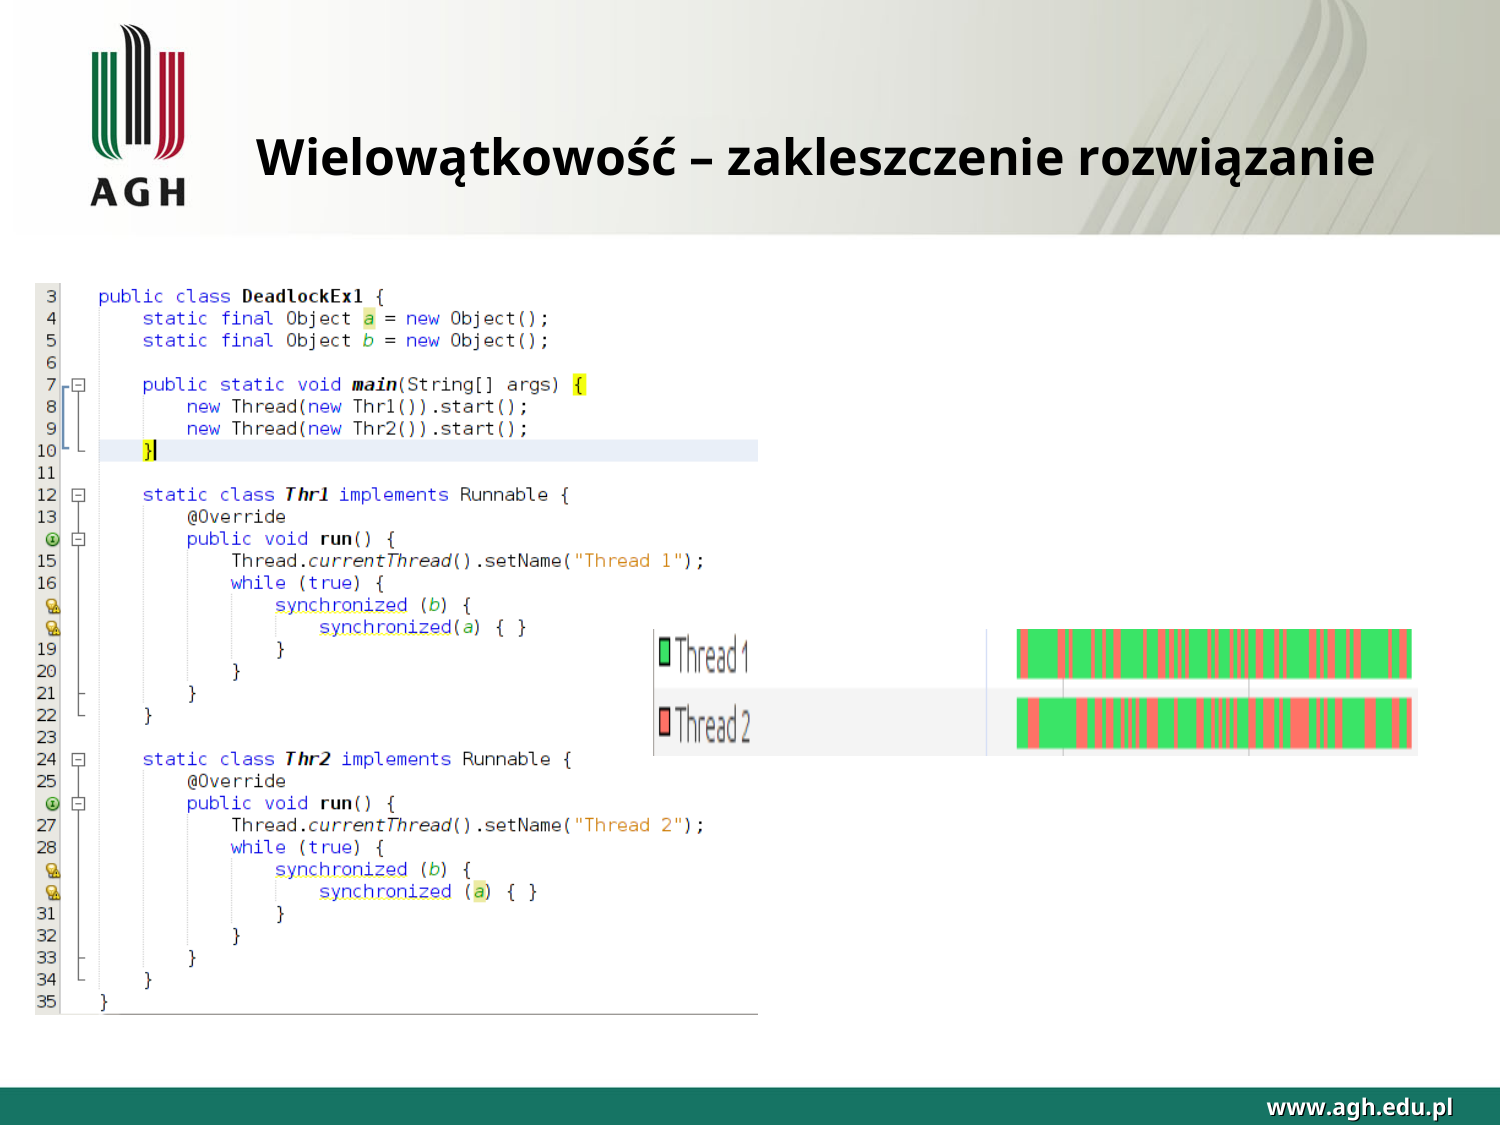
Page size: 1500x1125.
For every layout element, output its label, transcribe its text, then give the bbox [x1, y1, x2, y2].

title Wielowątkowość – zakleszczenie rozwiązanie [242, 78, 1425, 233]
text_box www.agh.edu.pl [1251, 1084, 1500, 1125]
picture [0, 0, 1500, 1125]
